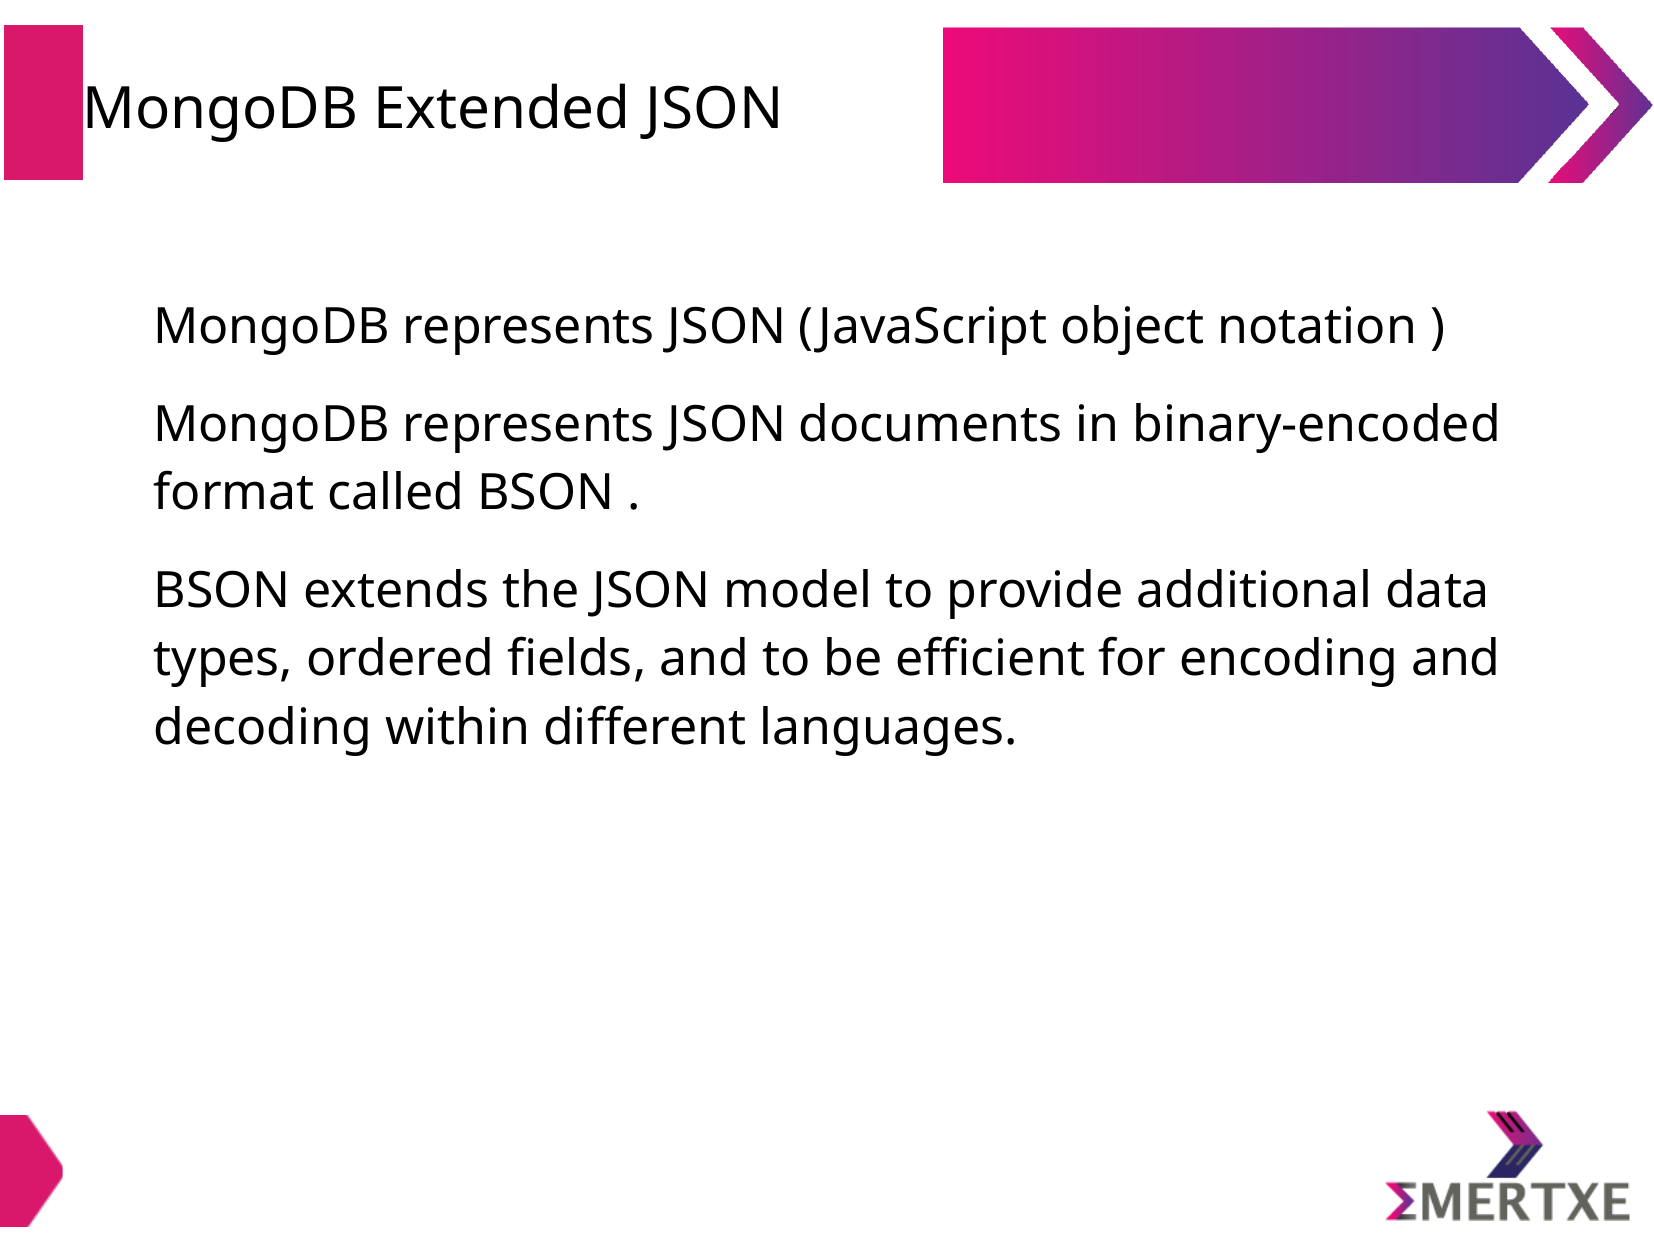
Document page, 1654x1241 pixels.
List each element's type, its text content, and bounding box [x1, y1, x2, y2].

list MongoDB represents JSON (JavaScript object notation ) MongoDB represents JSON documents in binary-encoded format called BSON . BSON extends the JSON model to provide additional data types, ordered fields, and to be efficient for encoding and decoding within different languages. [82, 290, 1571, 1010]
title MongoDB Extended JSON [82, 2, 1571, 210]
picture [1385, 1107, 1631, 1221]
picture [1571, 27, 1653, 183]
